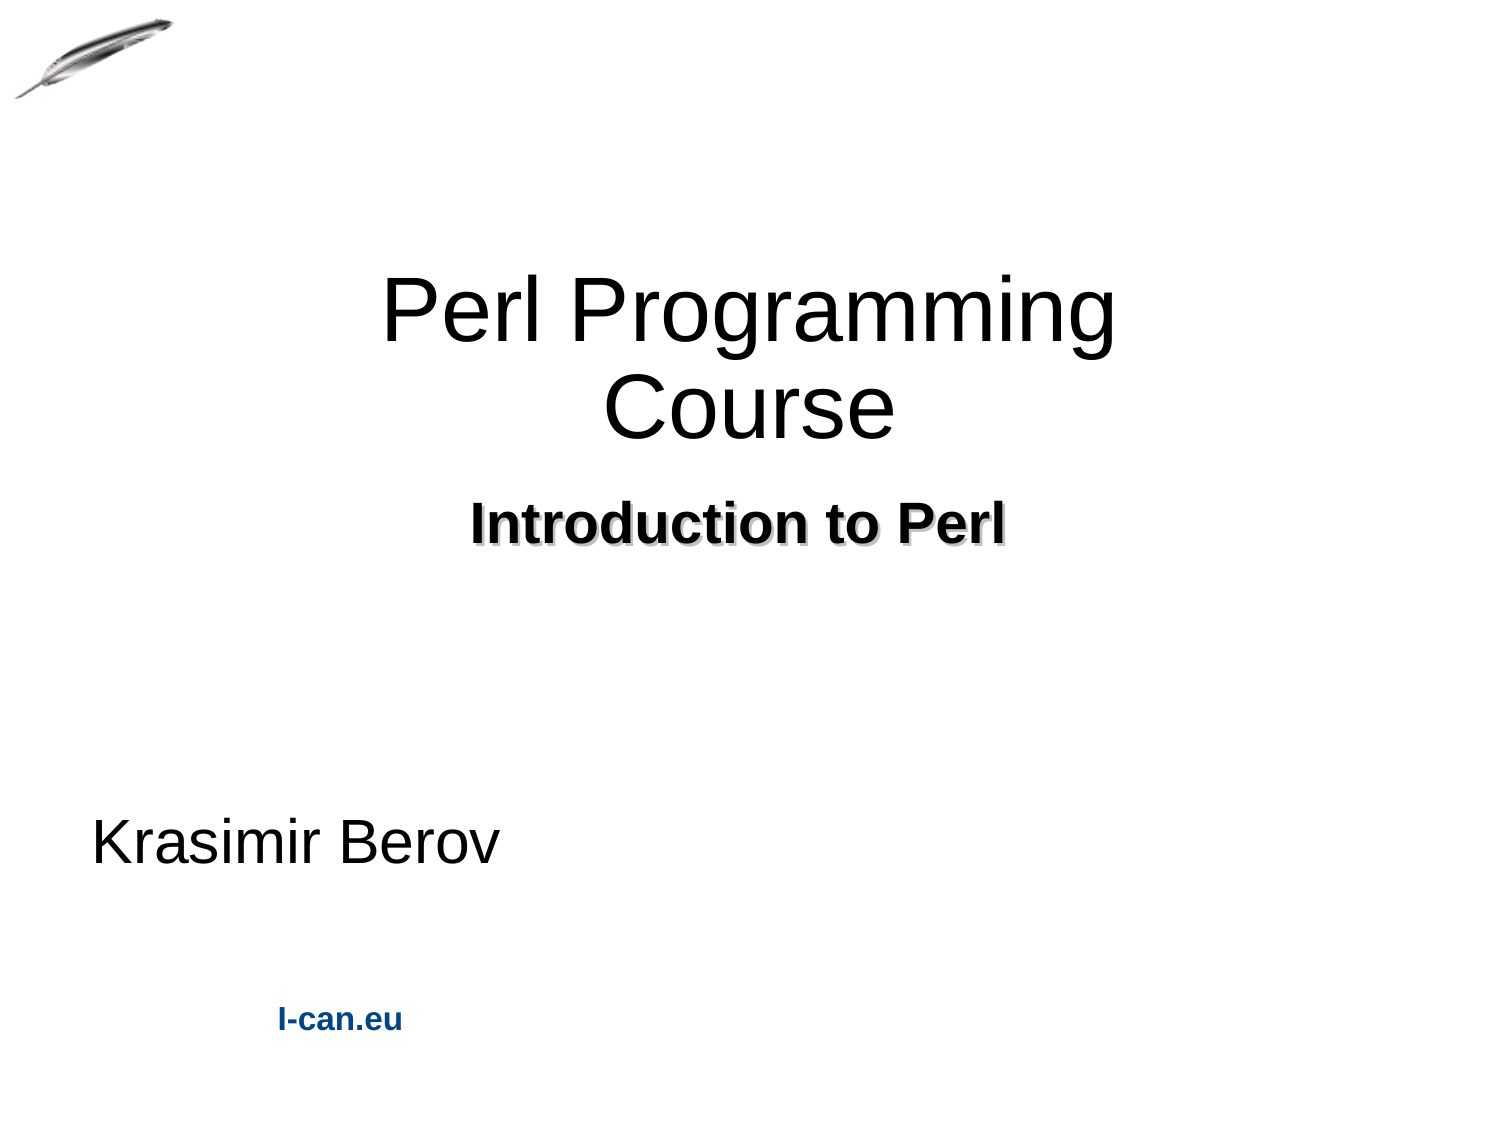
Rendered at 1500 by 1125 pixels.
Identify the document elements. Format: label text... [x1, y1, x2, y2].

text_box Introduction to Perl [454, 481, 1046, 562]
text_box Krasimir Berov [77, 798, 643, 888]
title Perl Programming Course [277, 249, 1223, 459]
text_box I-can.eu [263, 991, 419, 1104]
picture [11, 17, 179, 101]
